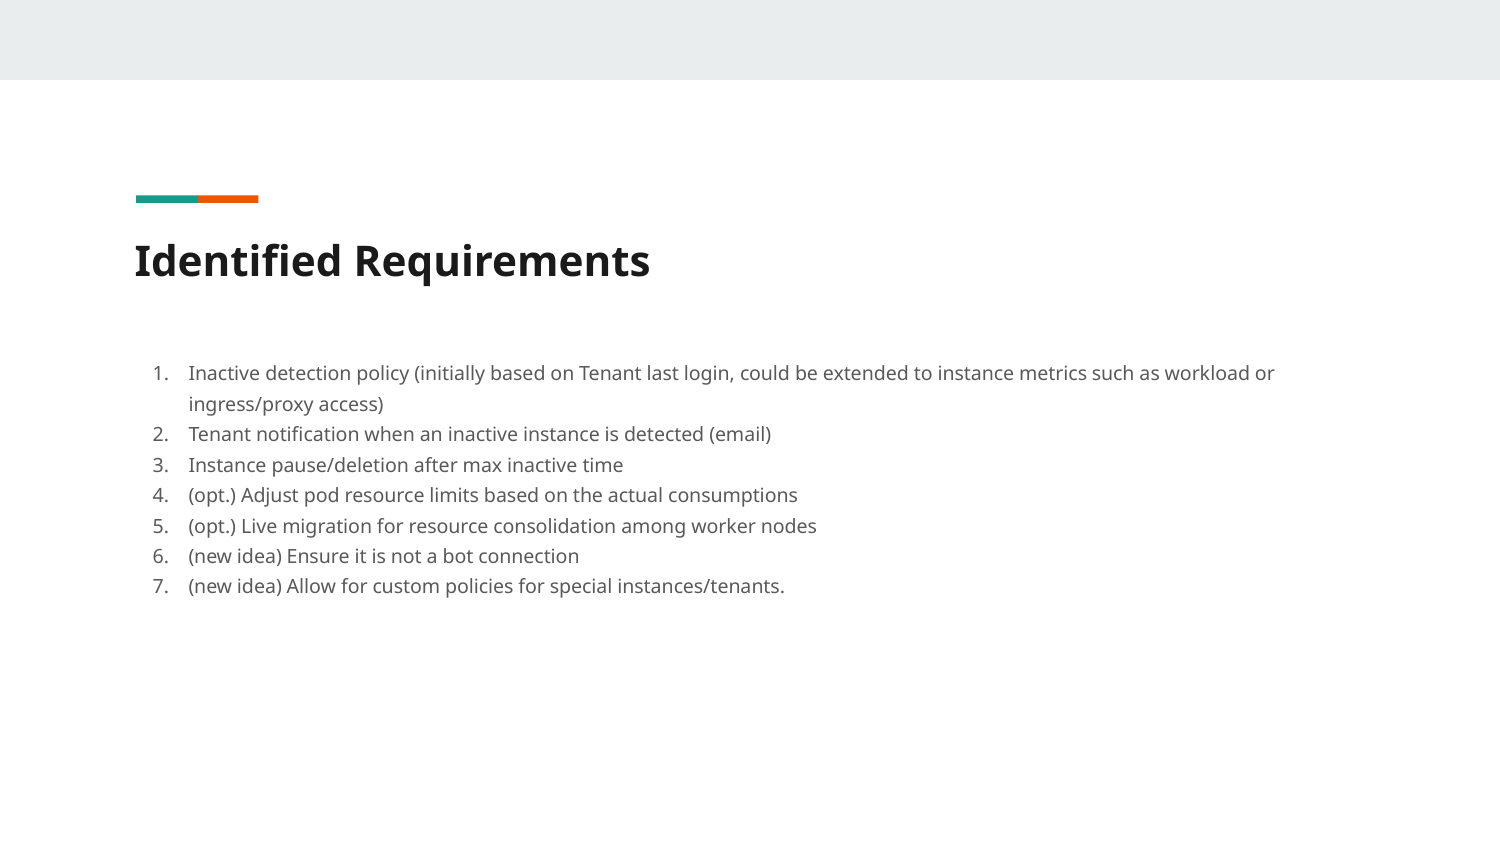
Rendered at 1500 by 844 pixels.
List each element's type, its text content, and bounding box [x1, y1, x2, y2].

title Identified Requirements [119, 216, 1381, 305]
list Inactive detection policy (initially based on Tenant last login, could be extended to instance metrics such as workload or ingress/proxy access) Tenant notification when an inactive instance is detected (email) Instance pause/deletion after max inactive time (opt.) Adjust pod resource limits based on the actual consumptions (opt.) Live migration for resource consolidation among worker nodes (new idea) Ensure it is not a bot connection (new idea) Allow for custom policies for special instances/tenants. [119, 341, 1381, 617]
